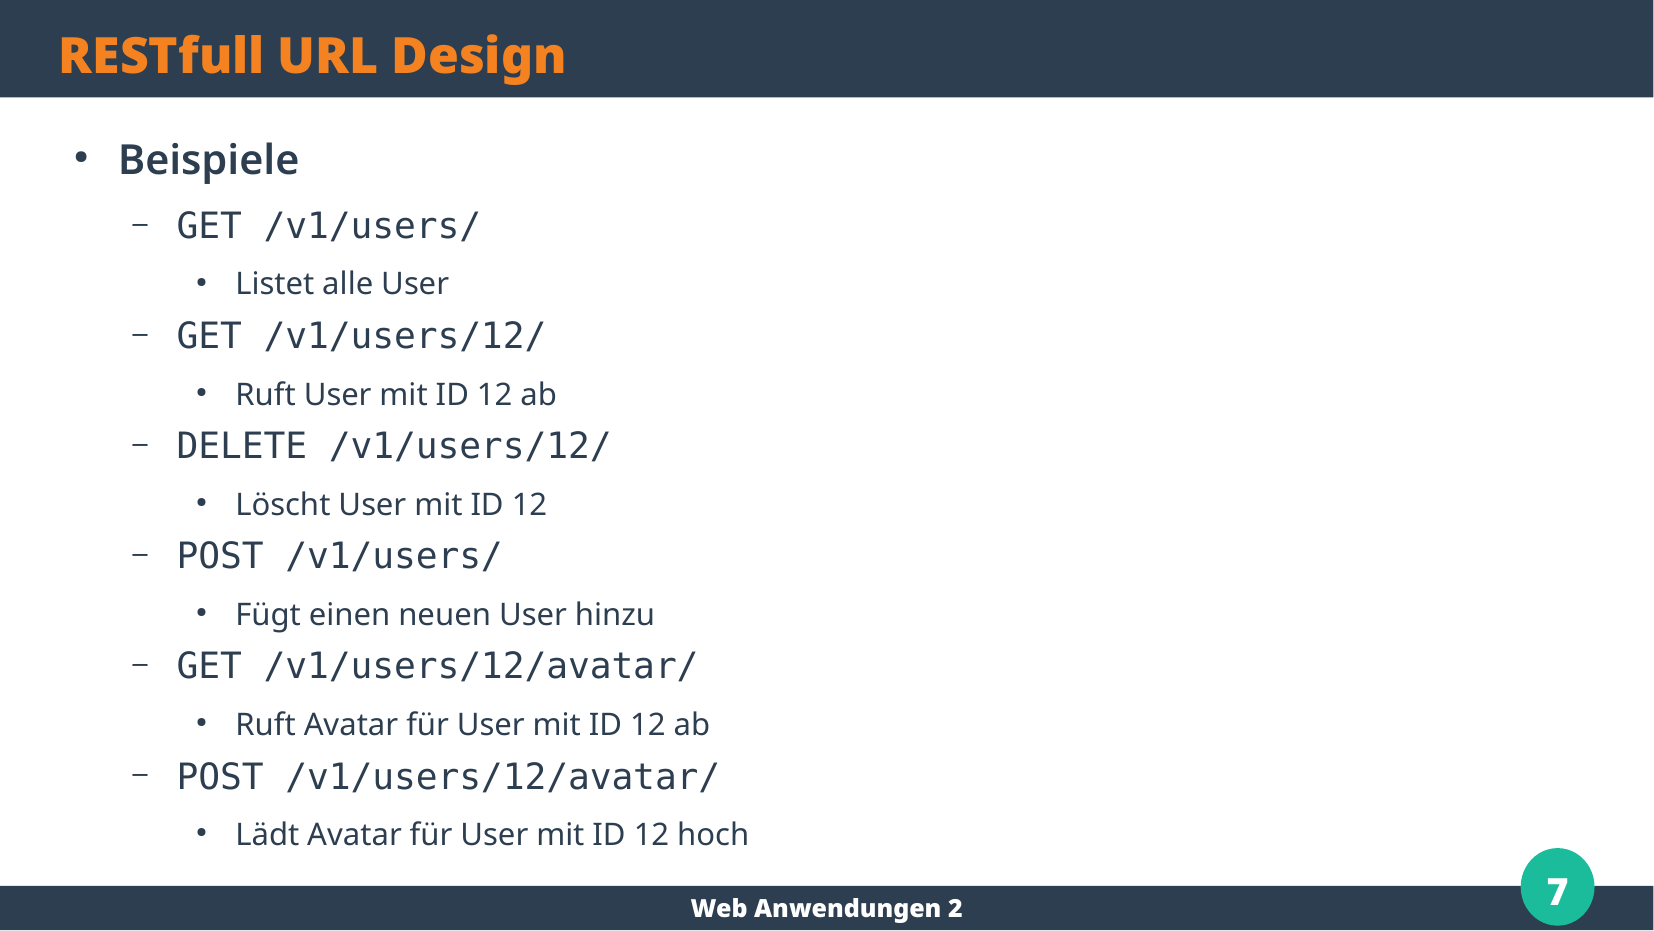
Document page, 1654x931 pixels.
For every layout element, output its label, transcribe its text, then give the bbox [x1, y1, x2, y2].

title RESTfull URL Design [59, 8, 1595, 89]
list Beispiele GET /v1/users/ Listet alle User GET /v1/users/12/ Ruft User mit ID 12 ab DELETE /v1/users/12/ Löscht User mit ID 12 POST /v1/users/ Fügt einen neuen User hinzu GET /v1/users/12/avatar/ Ruft Avatar für User mit ID 12 ab POST /v1/users/12/avatar/ Lädt Avatar für User mit ID 12 hoch [59, 129, 1595, 864]
